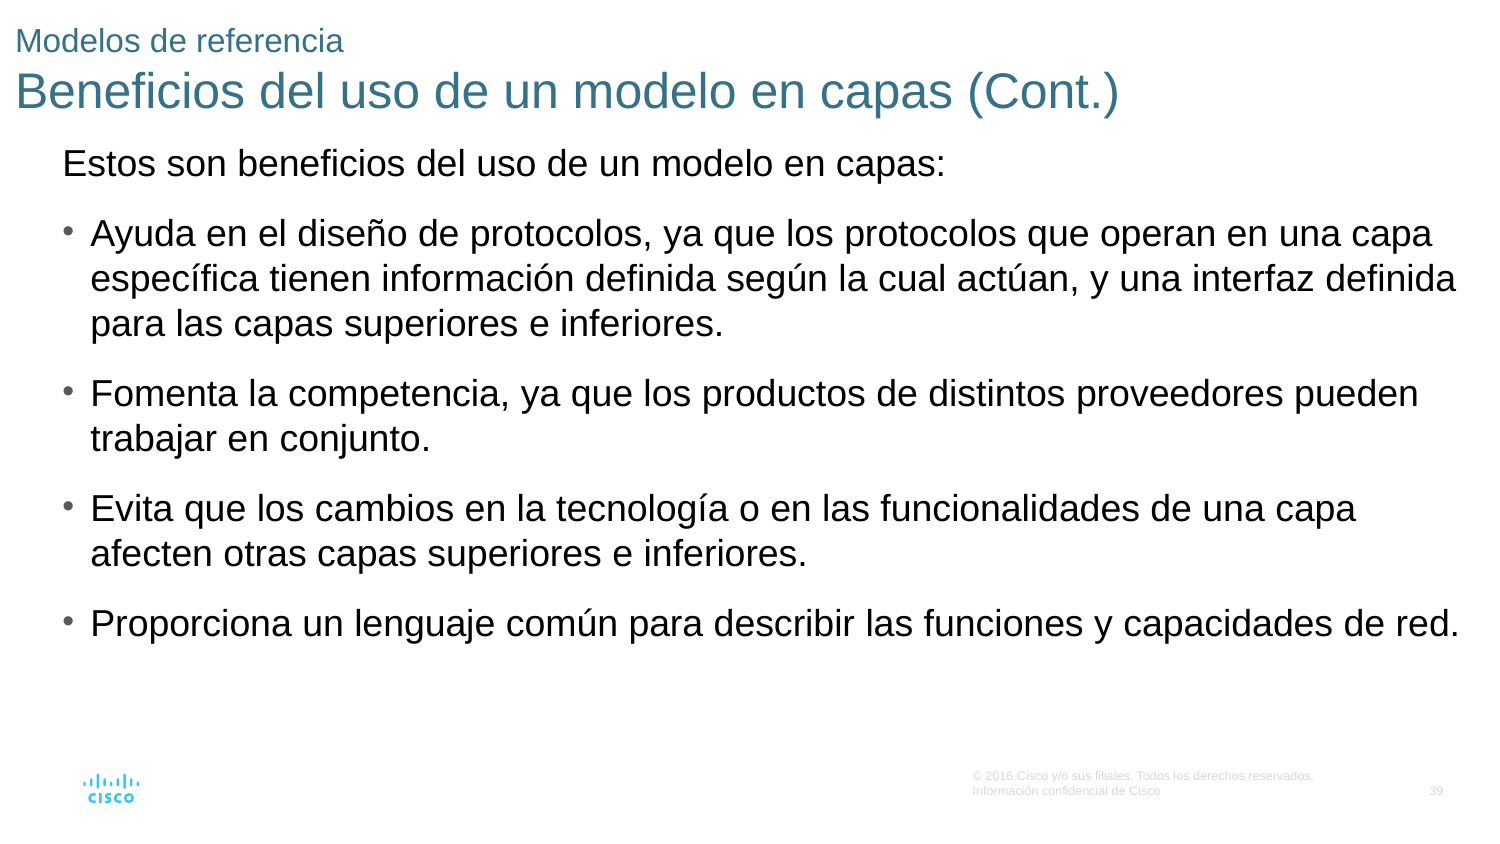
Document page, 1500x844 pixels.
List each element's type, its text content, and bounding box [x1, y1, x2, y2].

list Estos son beneficios del uso de un modelo en capas: Ayuda en el diseño de protocolos, ya que los protocolos que operan en una capa específica tienen información definida según la cual actúan, y una interfaz definida para las capas superiores e inferiores. Fomenta la competencia, ya que los productos de distintos proveedores pueden trabajar en conjunto. Evita que los cambios en la tecnología o en las funcionalidades de una capa afecten otras capas superiores e inferiores. Proporciona un lenguaje común para describir las funciones y capacidades de red. [47, 131, 1500, 681]
title Modelos de referencia Beneficios del uso de un modelo en capas (Cont.) [0, 6, 1500, 131]
